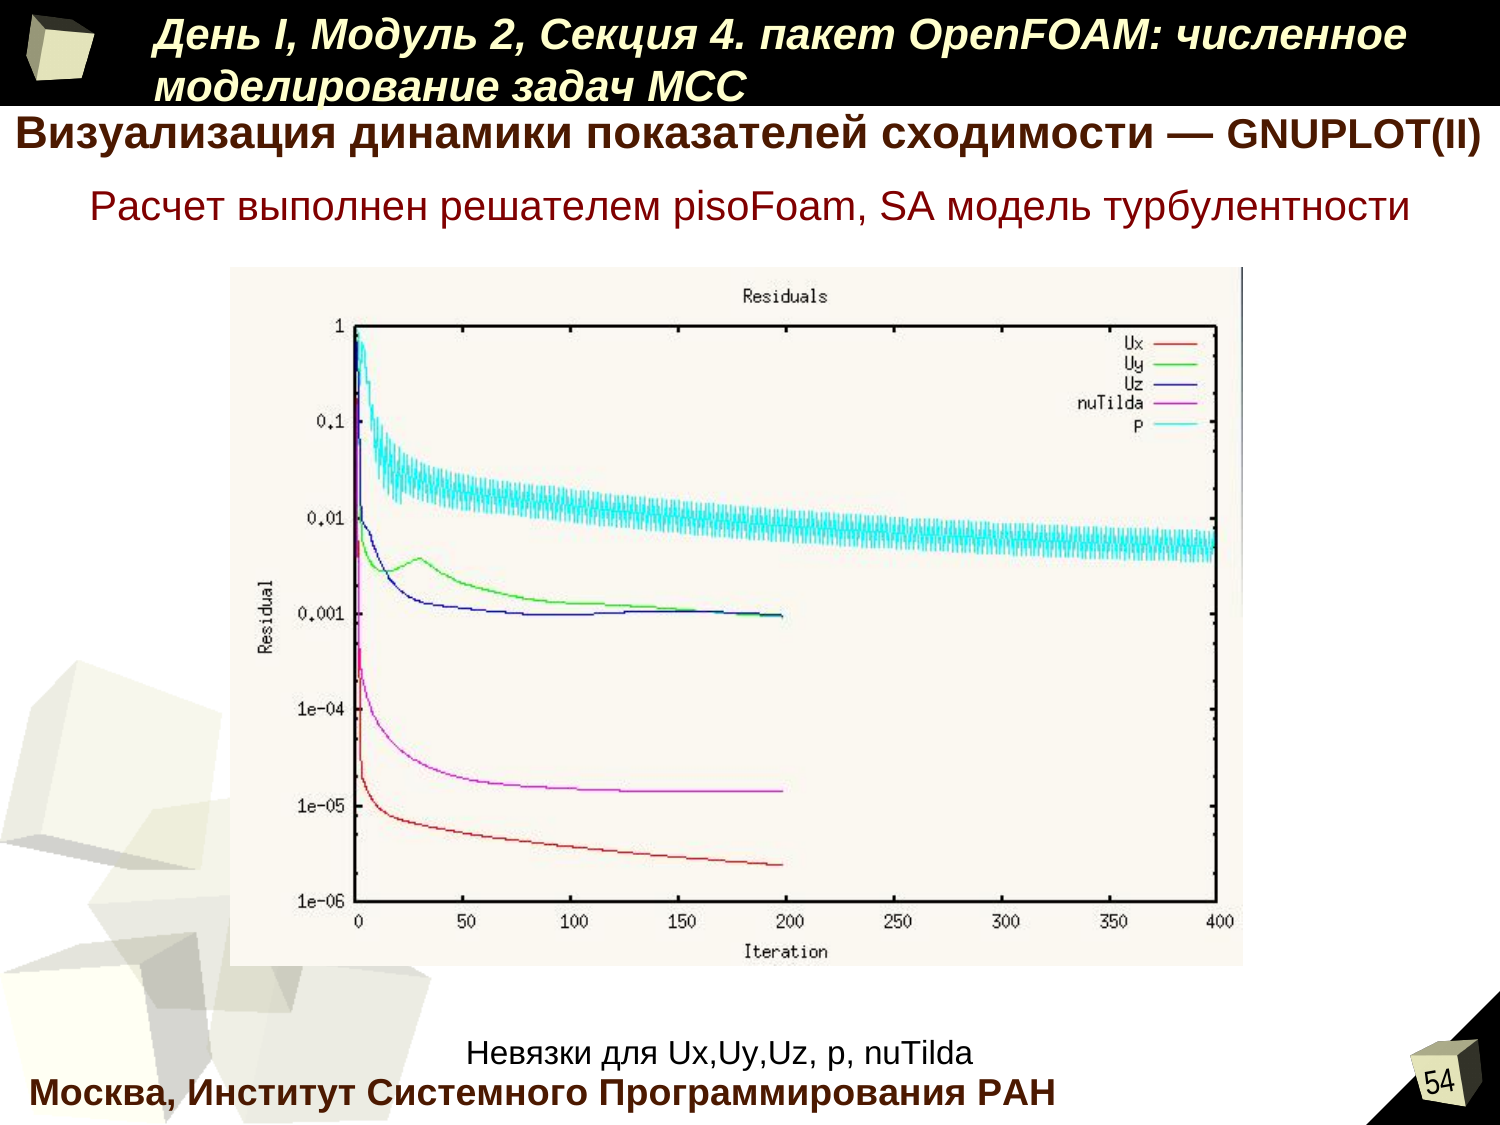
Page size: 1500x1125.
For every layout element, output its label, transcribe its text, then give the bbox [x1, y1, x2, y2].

text_box Расчет выполнен решателем pisoFoam, SA модель турбулентности [0, 183, 1500, 266]
text_box Невязки для Ux,Uy,Uz, p, nuTilda [301, 1023, 1282, 1079]
picture [0, 267, 1243, 1125]
text_box Визуализация динамики показателей сходимости — GNUPLOT(II) [0, 94, 1500, 175]
picture [423, 1088, 433, 1102]
